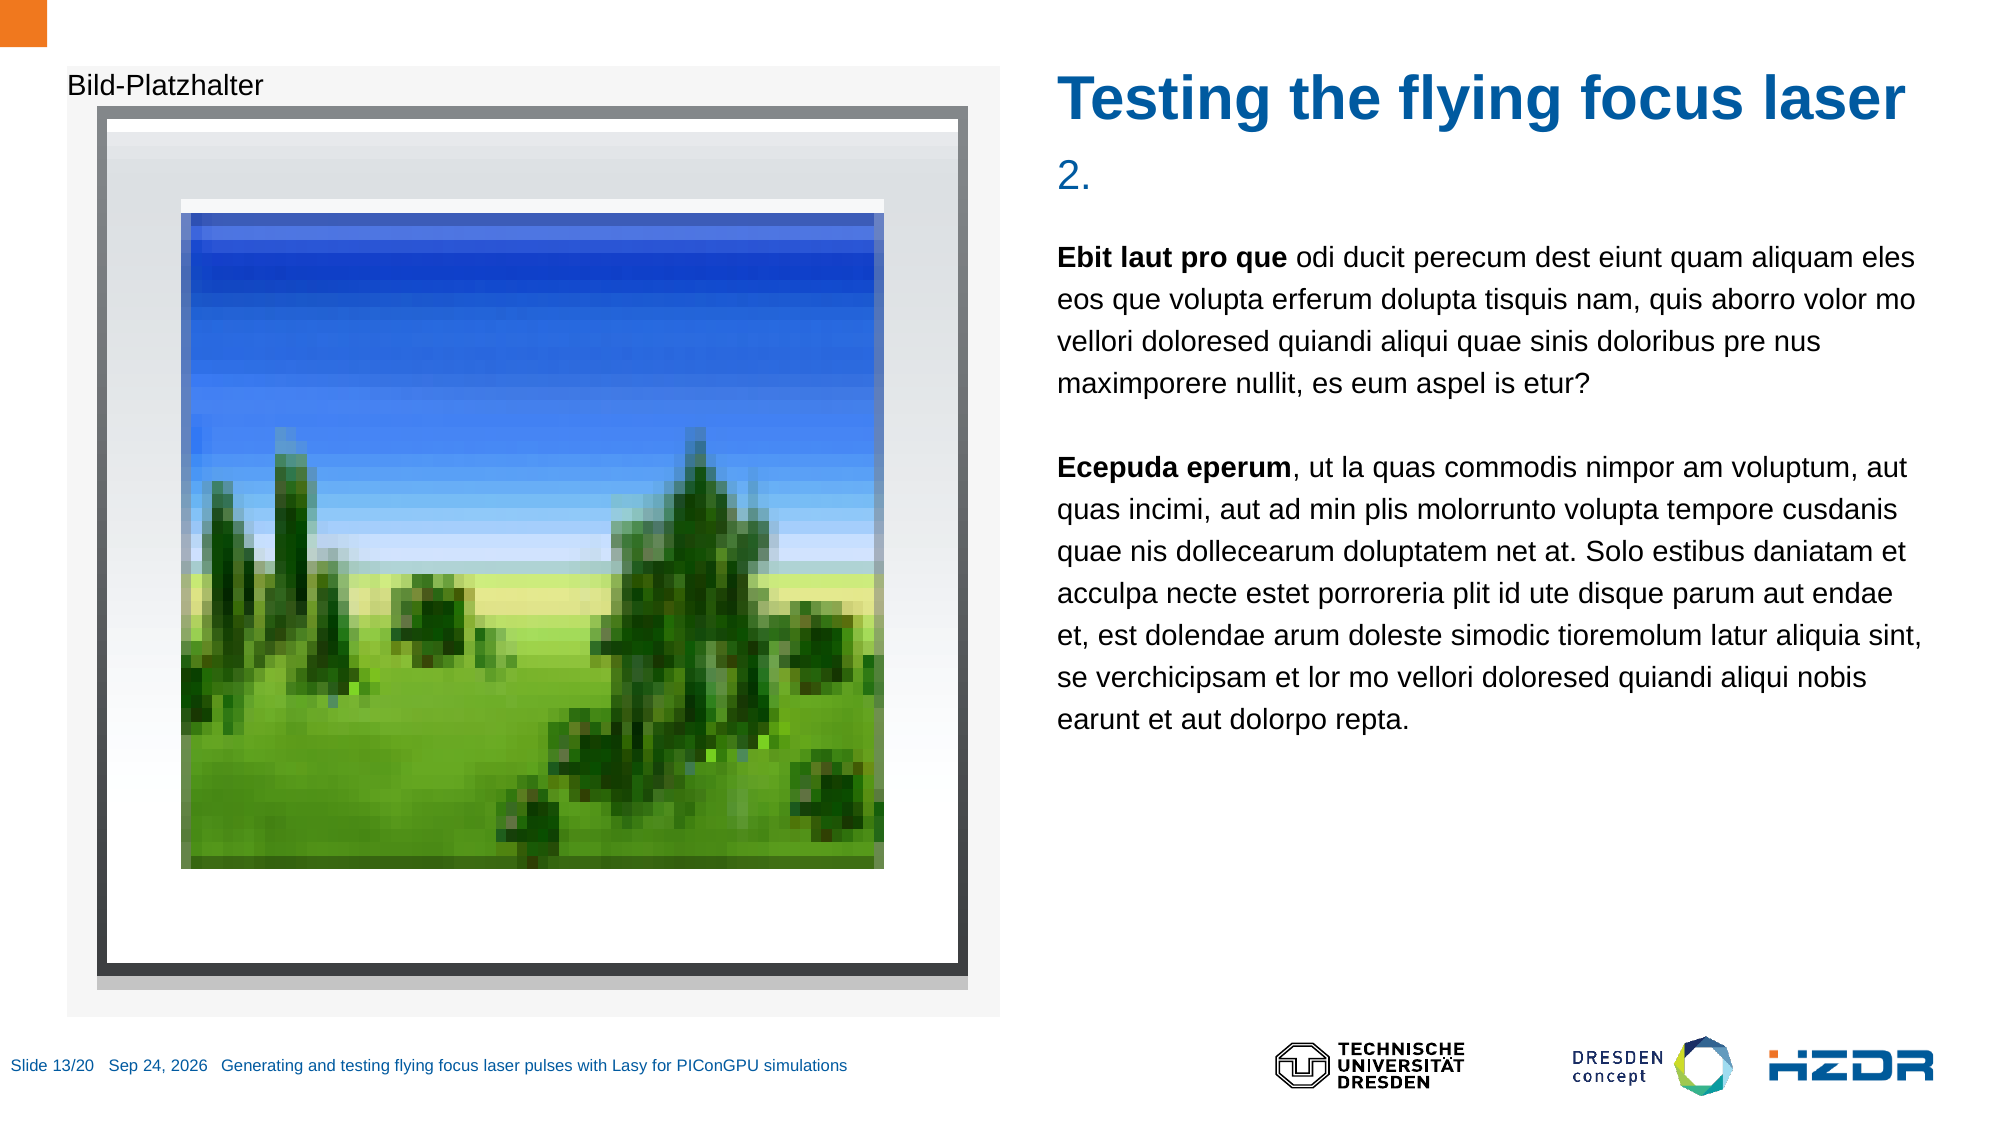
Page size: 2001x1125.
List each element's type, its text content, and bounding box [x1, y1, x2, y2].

slide_number Jan 9, 2026 [107, 1034, 208, 1095]
picture [66, 66, 1000, 1017]
slide_number Slide <number>/20 [6, 1034, 95, 1095]
title Testing the flying focus laser [1057, 66, 1934, 134]
list Ebit laut pro que odi ducit perecum dest eiunt quam aliquam eles eos que volupta erferum dolupta tisquis nam, quis aborro volor mo vellori doloresed quiandi aliqui quae sinis doloribus pre nus maximporere nullit, es eum aspel is etur? Ecepuda eperum, ut la quas commodis nimpor am voluptum, aut quas incimi, aut ad min plis molorrunto volupta tempore cusdanis quae nis dollecearum doluptatem net at. Solo estibus daniatam et acculpa necte estet porroreria plit id ute disque parum aut endae et, est dolendae arum doleste simodic tioremolum latur aliquia sint, se verchicipsam et lor mo vellori doloresed quiandi aliqui nobis earunt et aut dolorpo repta. [1057, 231, 1934, 1014]
picture [1275, 1042, 1465, 1089]
picture [1573, 1036, 1733, 1096]
subtitle 2. [1057, 138, 1934, 190]
footer Generating and testing flying focus laser pulses with Lasy for PIConGPU simulations [221, 1034, 965, 1095]
picture [1768, 1049, 1934, 1081]
